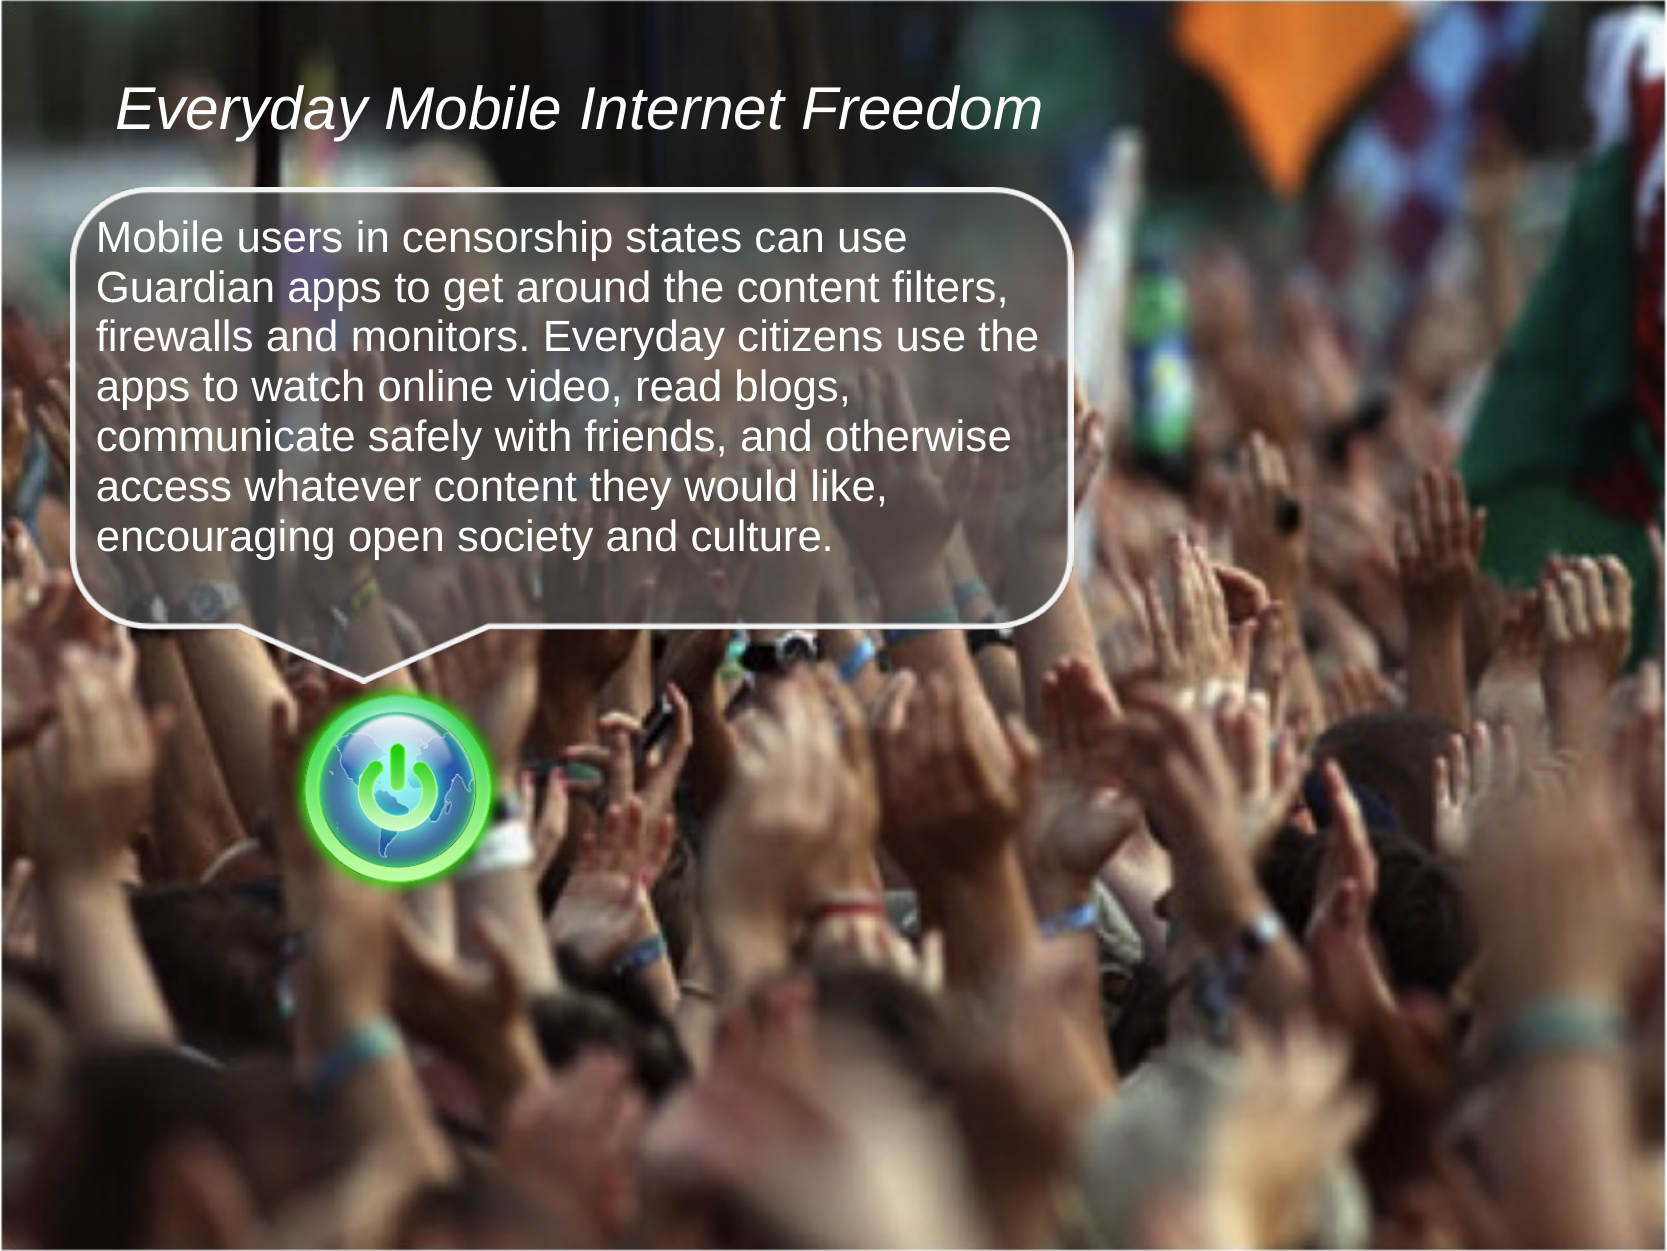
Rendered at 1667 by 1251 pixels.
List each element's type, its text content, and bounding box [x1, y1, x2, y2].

picture [0, 0, 1667, 1251]
text_box Mobile users in censorship states can use Guardian apps to get around the content filters, firewalls and monitors. Everyday citizens use the apps to watch online video, read blogs, communicate safely with friends, and otherwise access whatever content they would like, encouraging open society and culture. [95, 212, 1079, 562]
text_box Everyday Mobile Internet Freedom [0, 75, 1046, 144]
